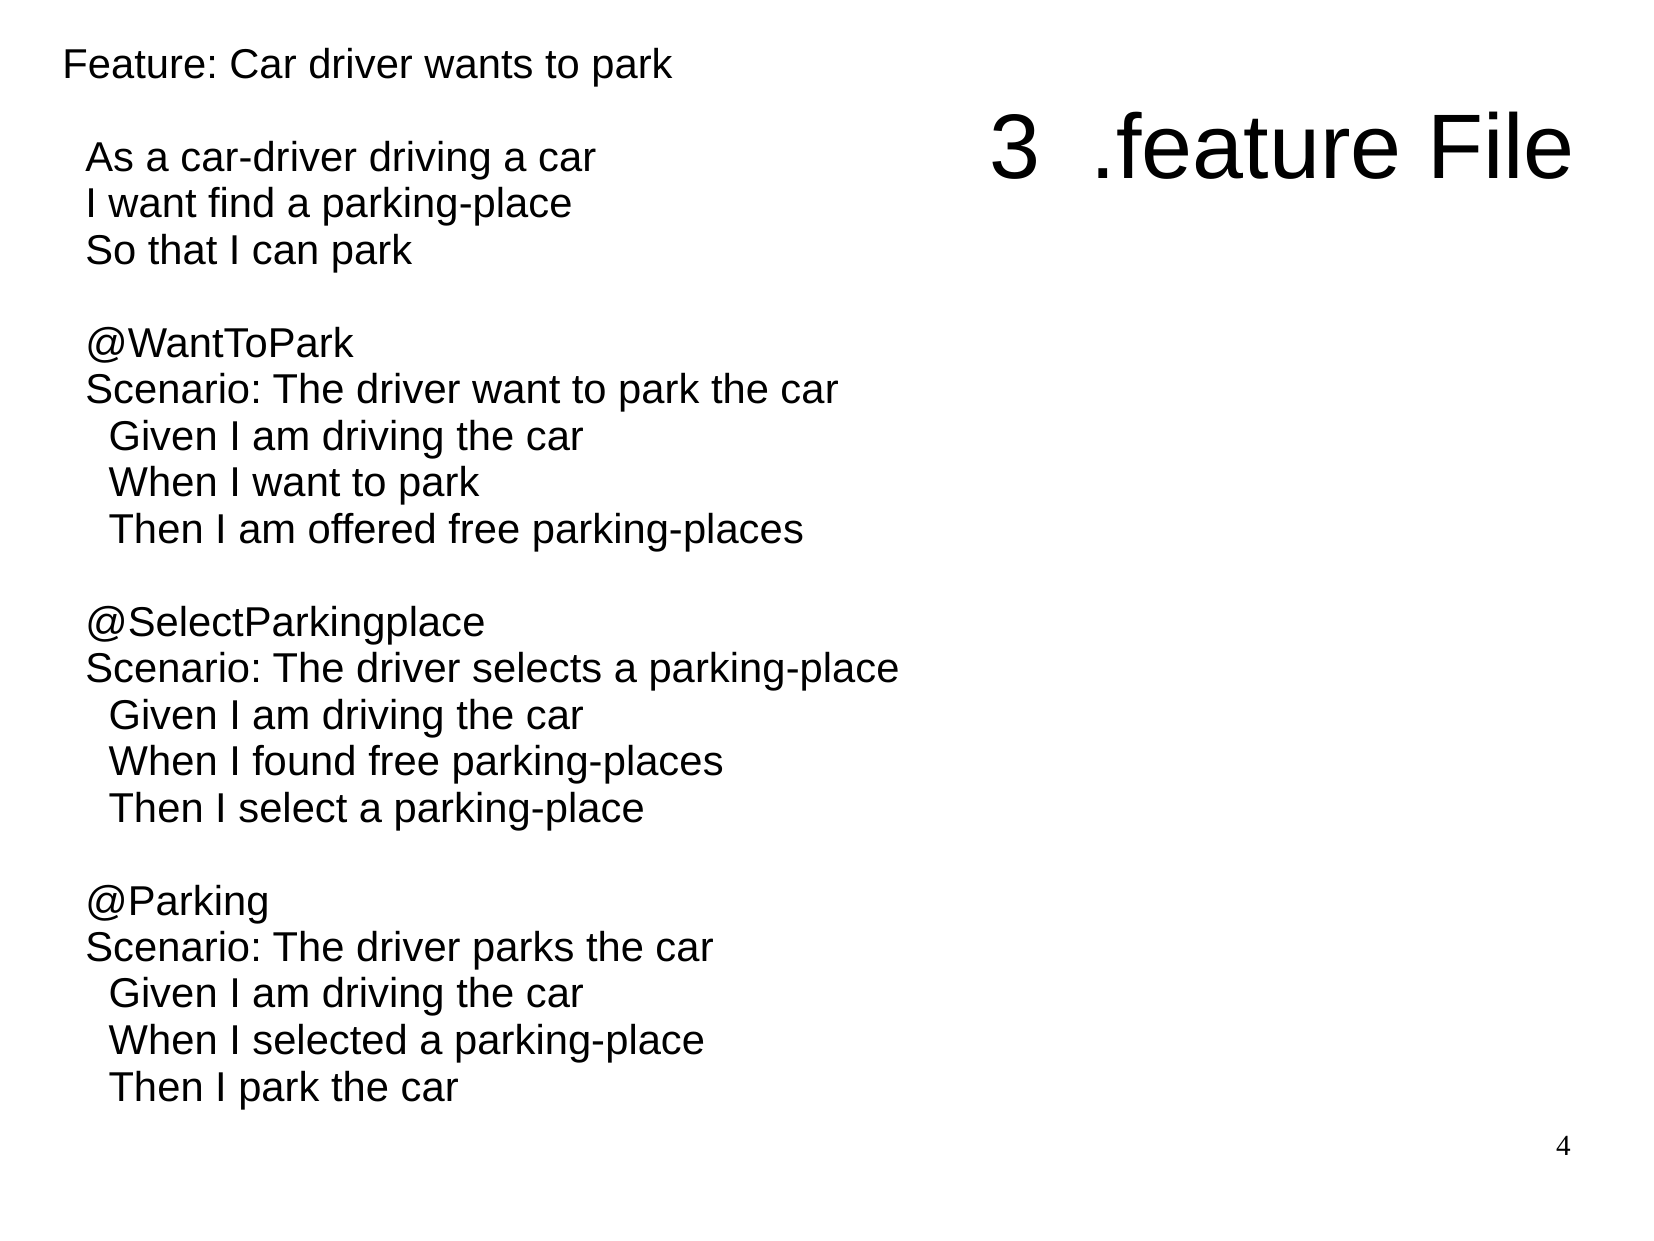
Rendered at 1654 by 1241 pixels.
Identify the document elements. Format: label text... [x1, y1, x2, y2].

subtitle Feature: Car driver wants to park As a car-driver driving a car I want find a parking-place So that I can park @WantToPark Scenario: The driver want to park the car Given I am driving the car When I want to park Then I am offered free parking-places @SelectParkingplace Scenario: The driver selects a parking-place Given I am driving the car When I found free parking-places Then I select a parking-place @Parking Scenario: The driver parks the car Given I am driving the car When I selected a parking-place Then I park the car [62, 37, 1551, 1188]
text_box 3 .feature File [974, 88, 1595, 206]
